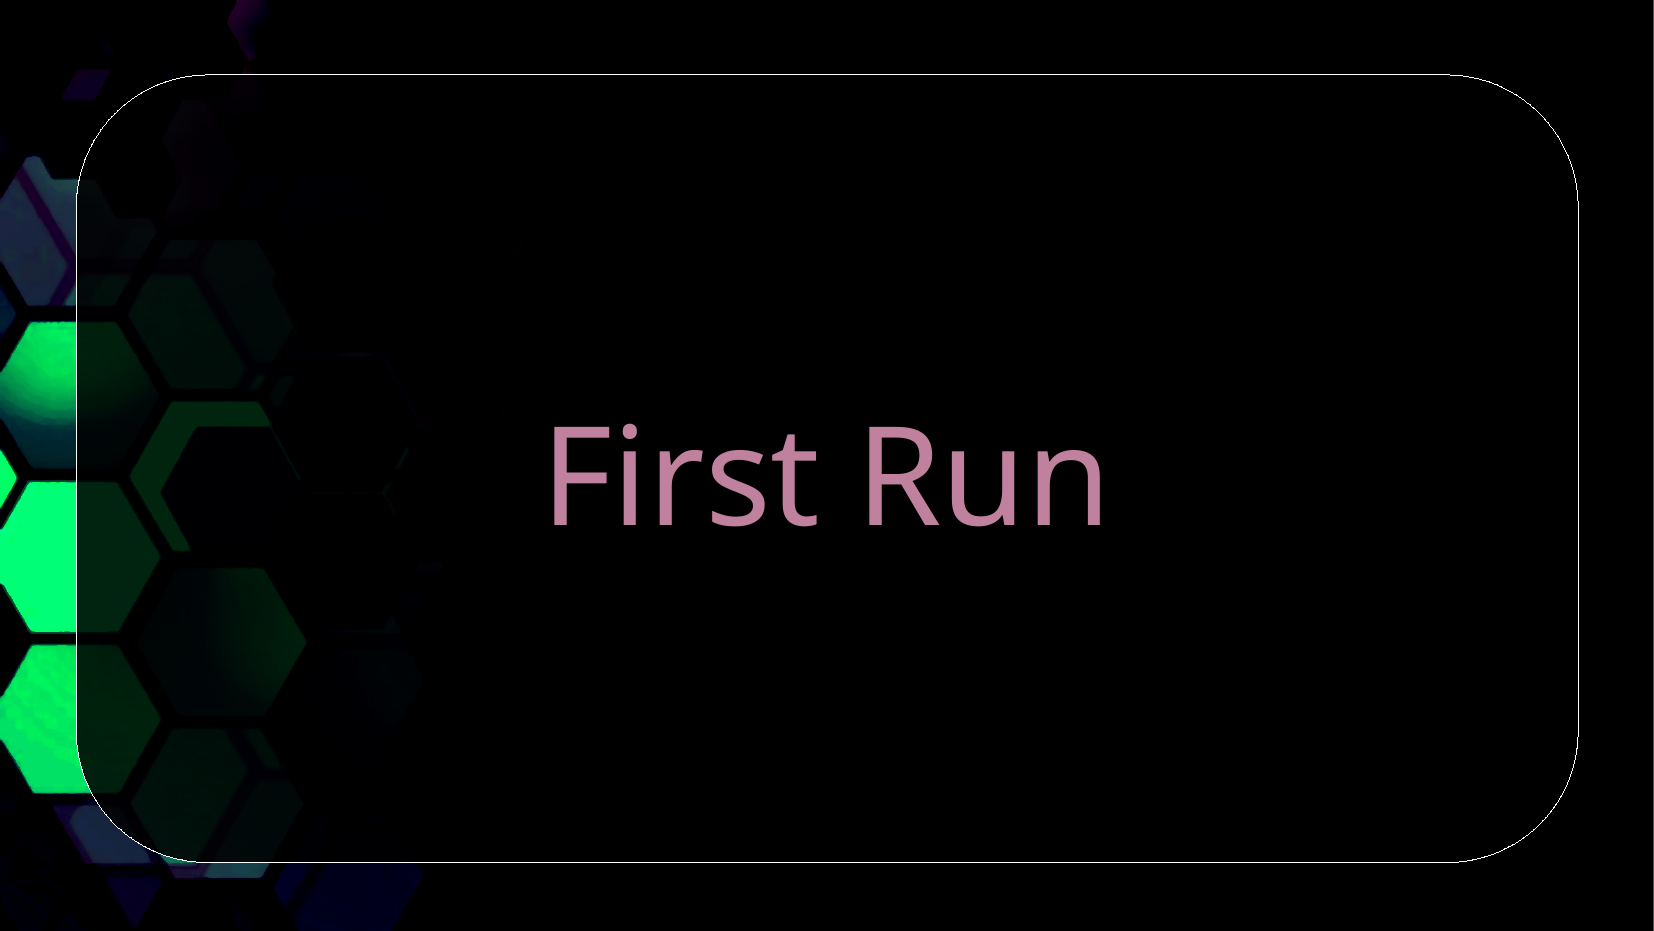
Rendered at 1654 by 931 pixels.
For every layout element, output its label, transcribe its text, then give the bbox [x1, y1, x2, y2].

subtitle First Run [82, 187, 1571, 757]
picture [0, 0, 1654, 931]
